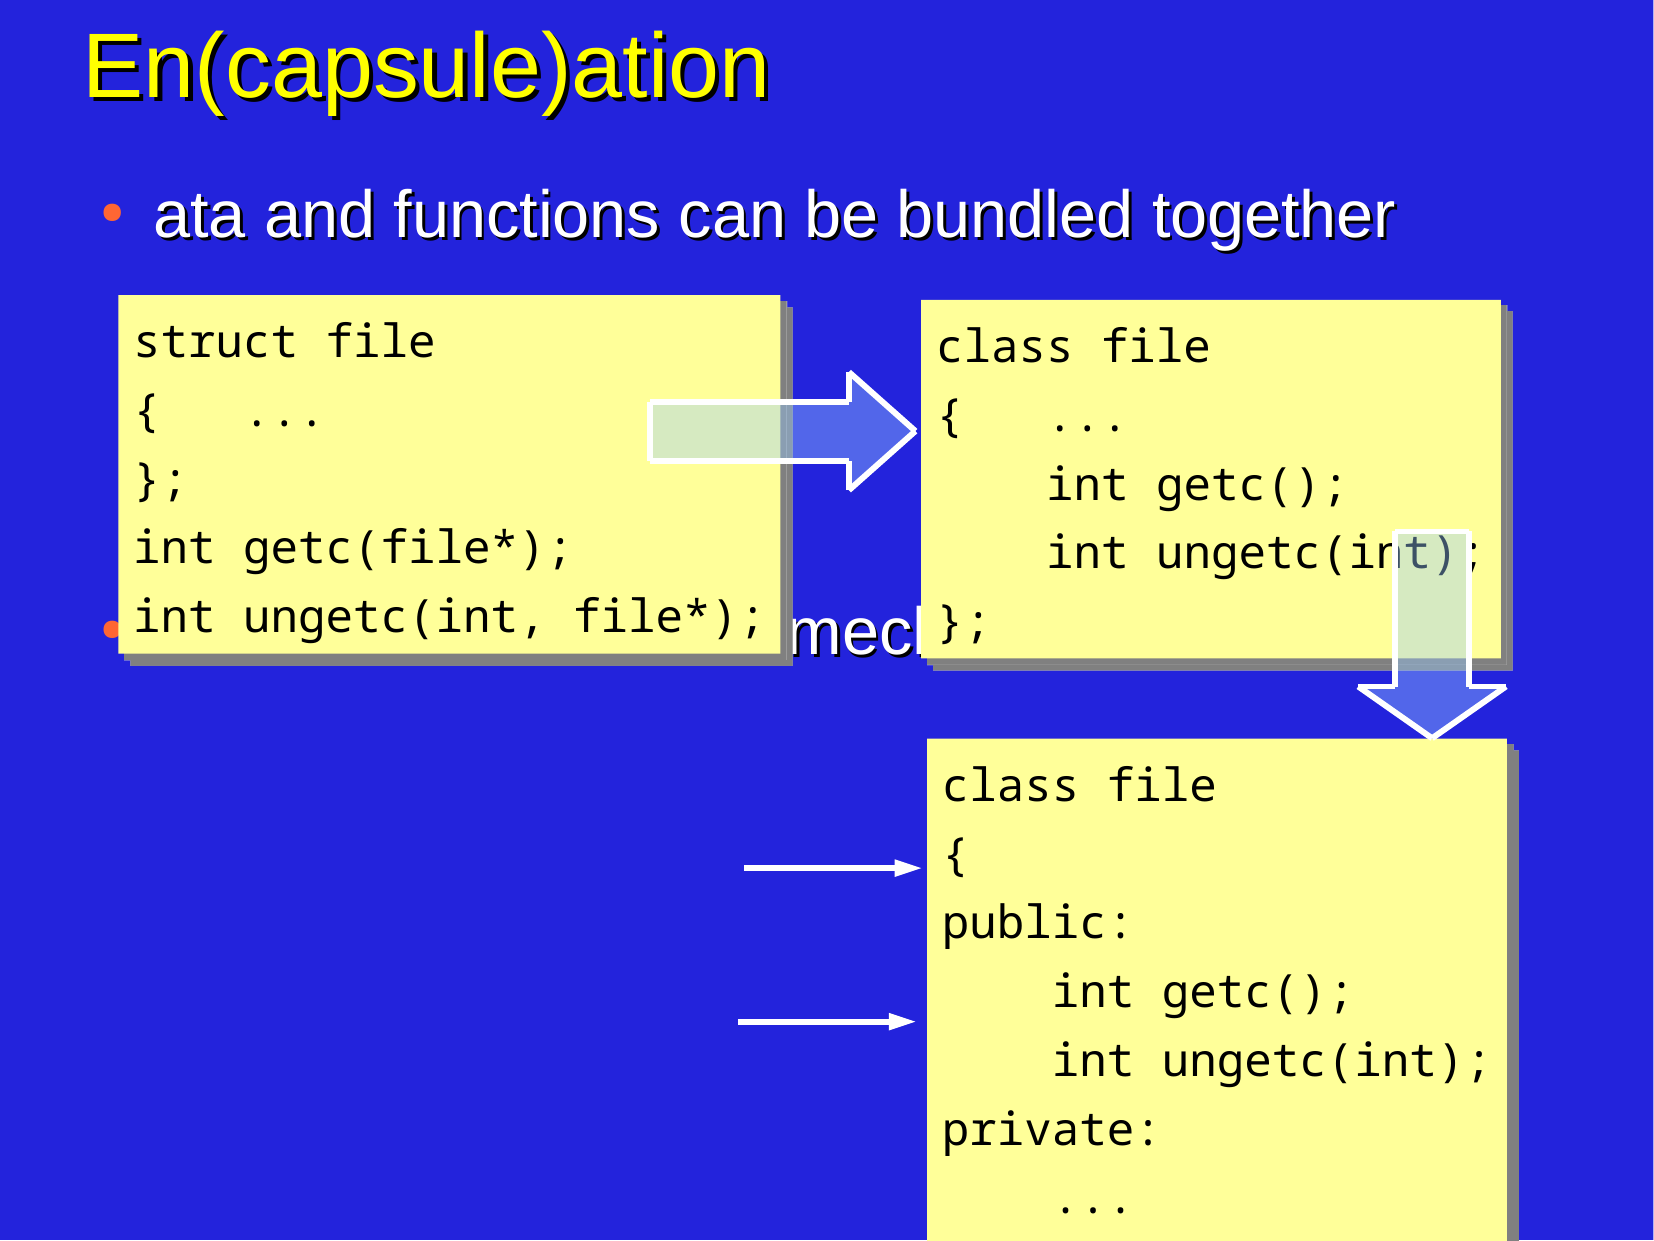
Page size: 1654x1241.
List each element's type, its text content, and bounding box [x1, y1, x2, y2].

list ata and functions can be bundled together An access restriction mechanism [82, 177, 1571, 1182]
text_box [649, 372, 916, 491]
text_box [1358, 531, 1506, 739]
text_box class file { public: int getc(); int ungetc(int); private: ... }; [927, 738, 1507, 1241]
title En(capsule)ation [82, 2, 1571, 130]
text_box class file { ... int getc(); int ungetc(int); }; [921, 299, 1501, 659]
text_box struct file { ... }; int getc(file*); int ungetc(int, file*); [118, 295, 781, 654]
